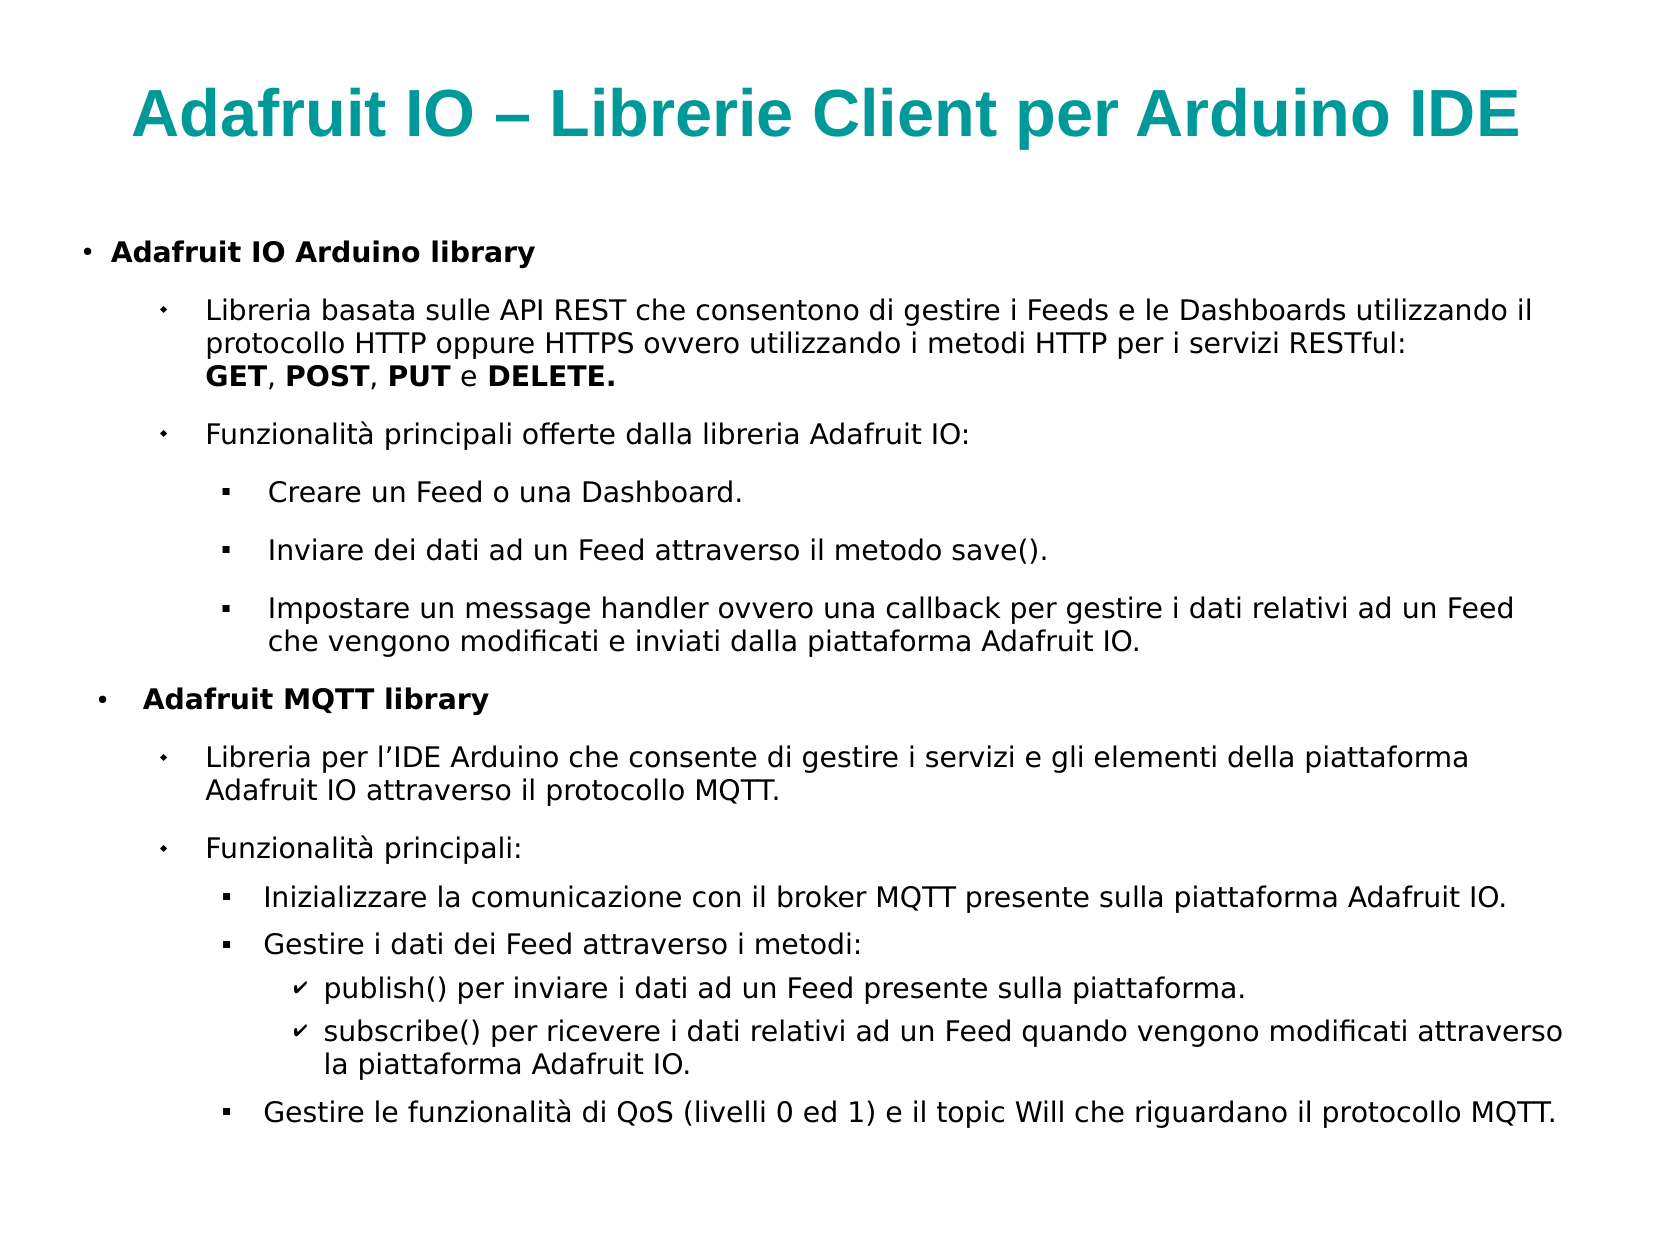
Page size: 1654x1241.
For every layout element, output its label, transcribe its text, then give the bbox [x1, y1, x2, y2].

list Adafruit IO Arduino library Libreria basata sulle API REST che consentono di gestire i Feeds e le Dashboards utilizzando il protocollo HTTP oppure HTTPS ovvero utilizzando i metodi HTTP per i servizi RESTful: GET, POST, PUT e DELETE. Funzionalità principali offerte dalla libreria Adafruit IO: Creare un Feed o una Dashboard. Inviare dei dati ad un Feed attraverso il metodo save(). Impostare un message handler ovvero una callback per gestire i dati relativi ad un Feed che vengono modificati e inviati dalla piattaforma Adafruit IO. Adafruit MQTT library Libreria per l’IDE Arduino che consente di gestire i servizi e gli elementi della piattaforma Adafruit IO attraverso il protocollo MQTT. Funzionalità principali: Inizializzare la comunicazione con il broker MQTT presente sulla piattaforma Adafruit IO. Gestire i dati dei Feed attraverso i metodi: publish() per inviare i dati ad un Feed presente sulla piattaforma. subscribe() per ricevere i dati relativi ad un Feed quando vengono modificati attraverso la piattaforma Adafruit IO. Gestire le funzionalità di QoS (livelli 0 ed 1) e il topic Will che riguardano il protocollo MQTT. [82, 236, 1571, 1170]
title Adafruit IO – Librerie Client per Arduino IDE [82, 49, 1571, 178]
